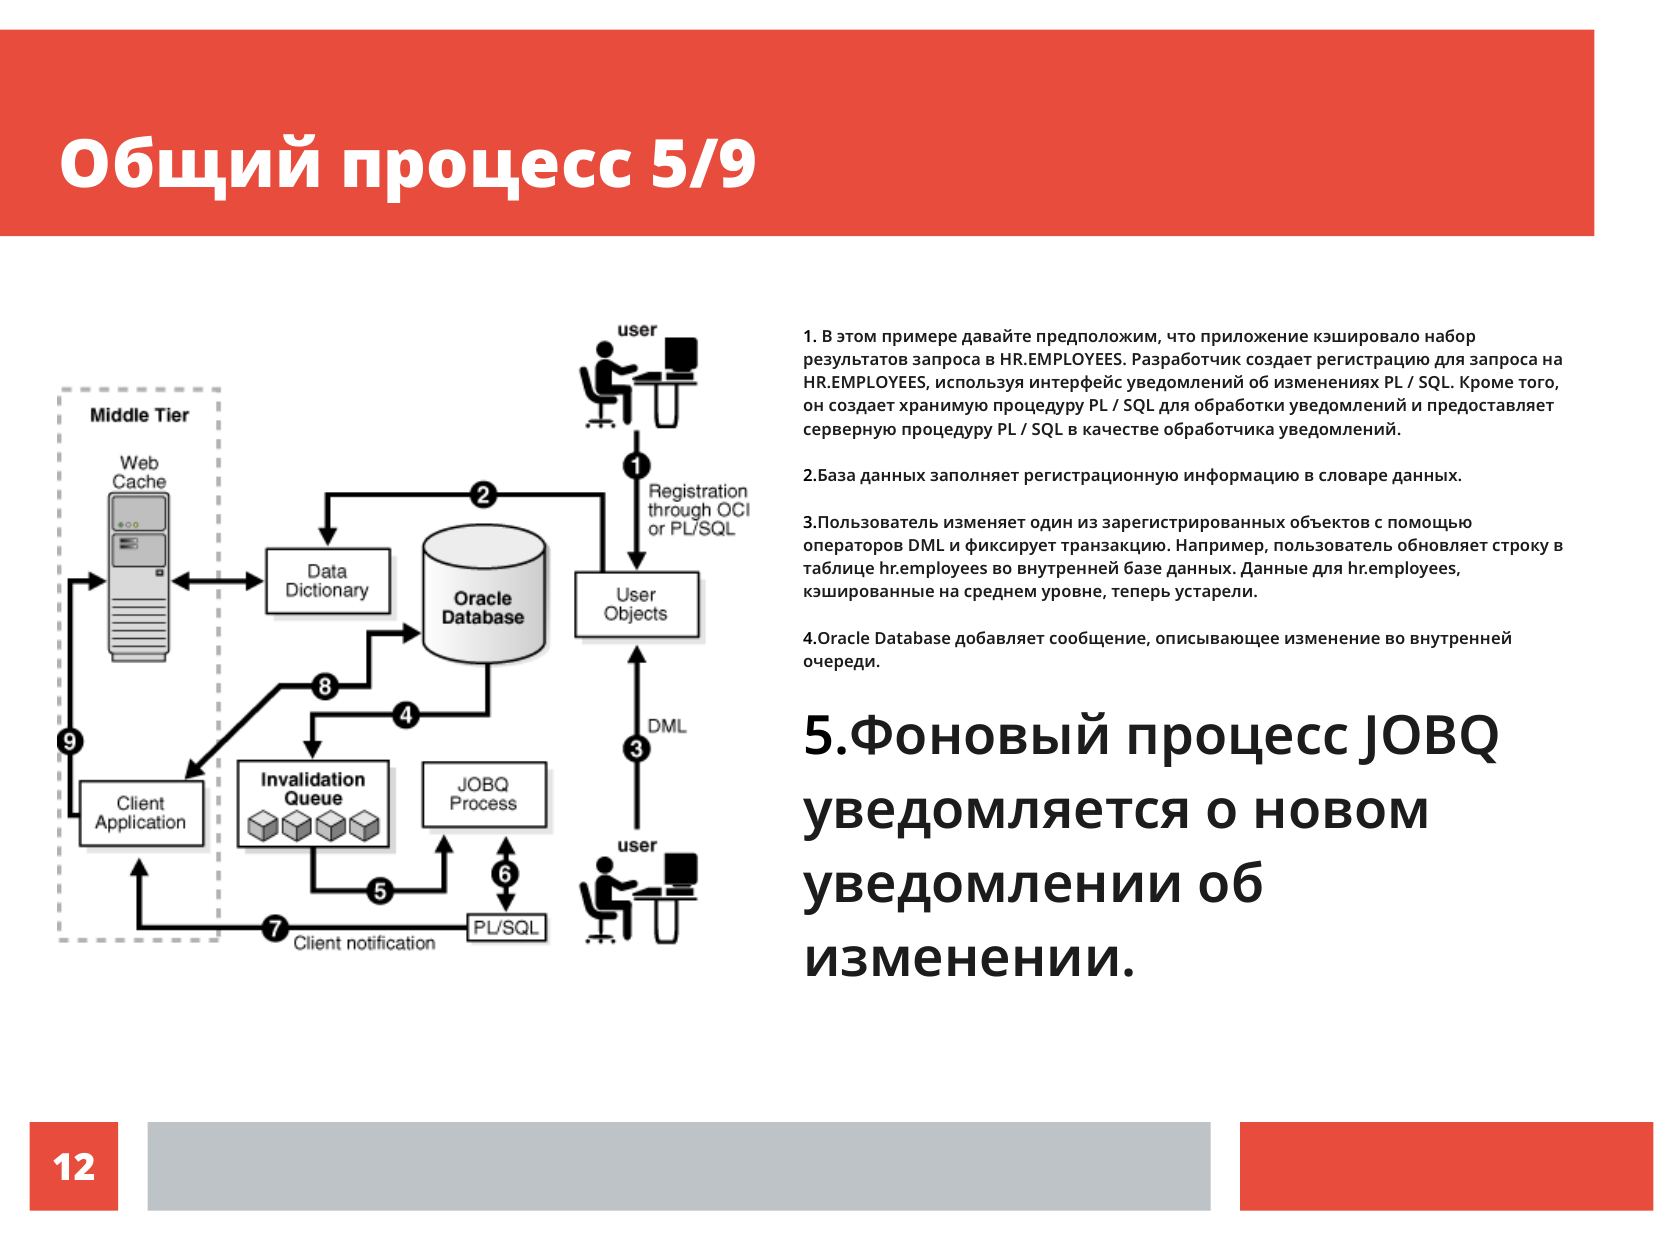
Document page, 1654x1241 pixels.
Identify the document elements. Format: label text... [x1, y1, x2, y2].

list В этом примере давайте предположим, что приложение кэшировало набор результатов запроса в HR.EMPLOYEES. Разработчик создает регистрацию для запроса на HR.EMPLOYEES, используя интерфейс уведомлений об изменениях PL / SQL. Кроме того, он создает хранимую процедуру PL / SQL для обработки уведомлений и предоставляет серверную процедуру PL / SQL в качестве обработчика уведомлений. База данных заполняет регистрационную информацию в словаре данных. Пользователь изменяет один из зарегистрированных объектов с помощью операторов DML и фиксирует транзакцию. Например, пользователь обновляет строку в таблице hr.employees во внутренней базе данных. Данные для hr.employees, кэшированные на среднем уровне, теперь устарели. Oracle Database добавляет сообщение, описывающее изменение во внутренней очереди. Фоновый процесс JOBQ уведомляется о новом уведомлении об изменении. [803, 324, 1565, 1093]
picture [57, 319, 756, 957]
title Общий процесс 5/9 [59, 59, 1595, 207]
